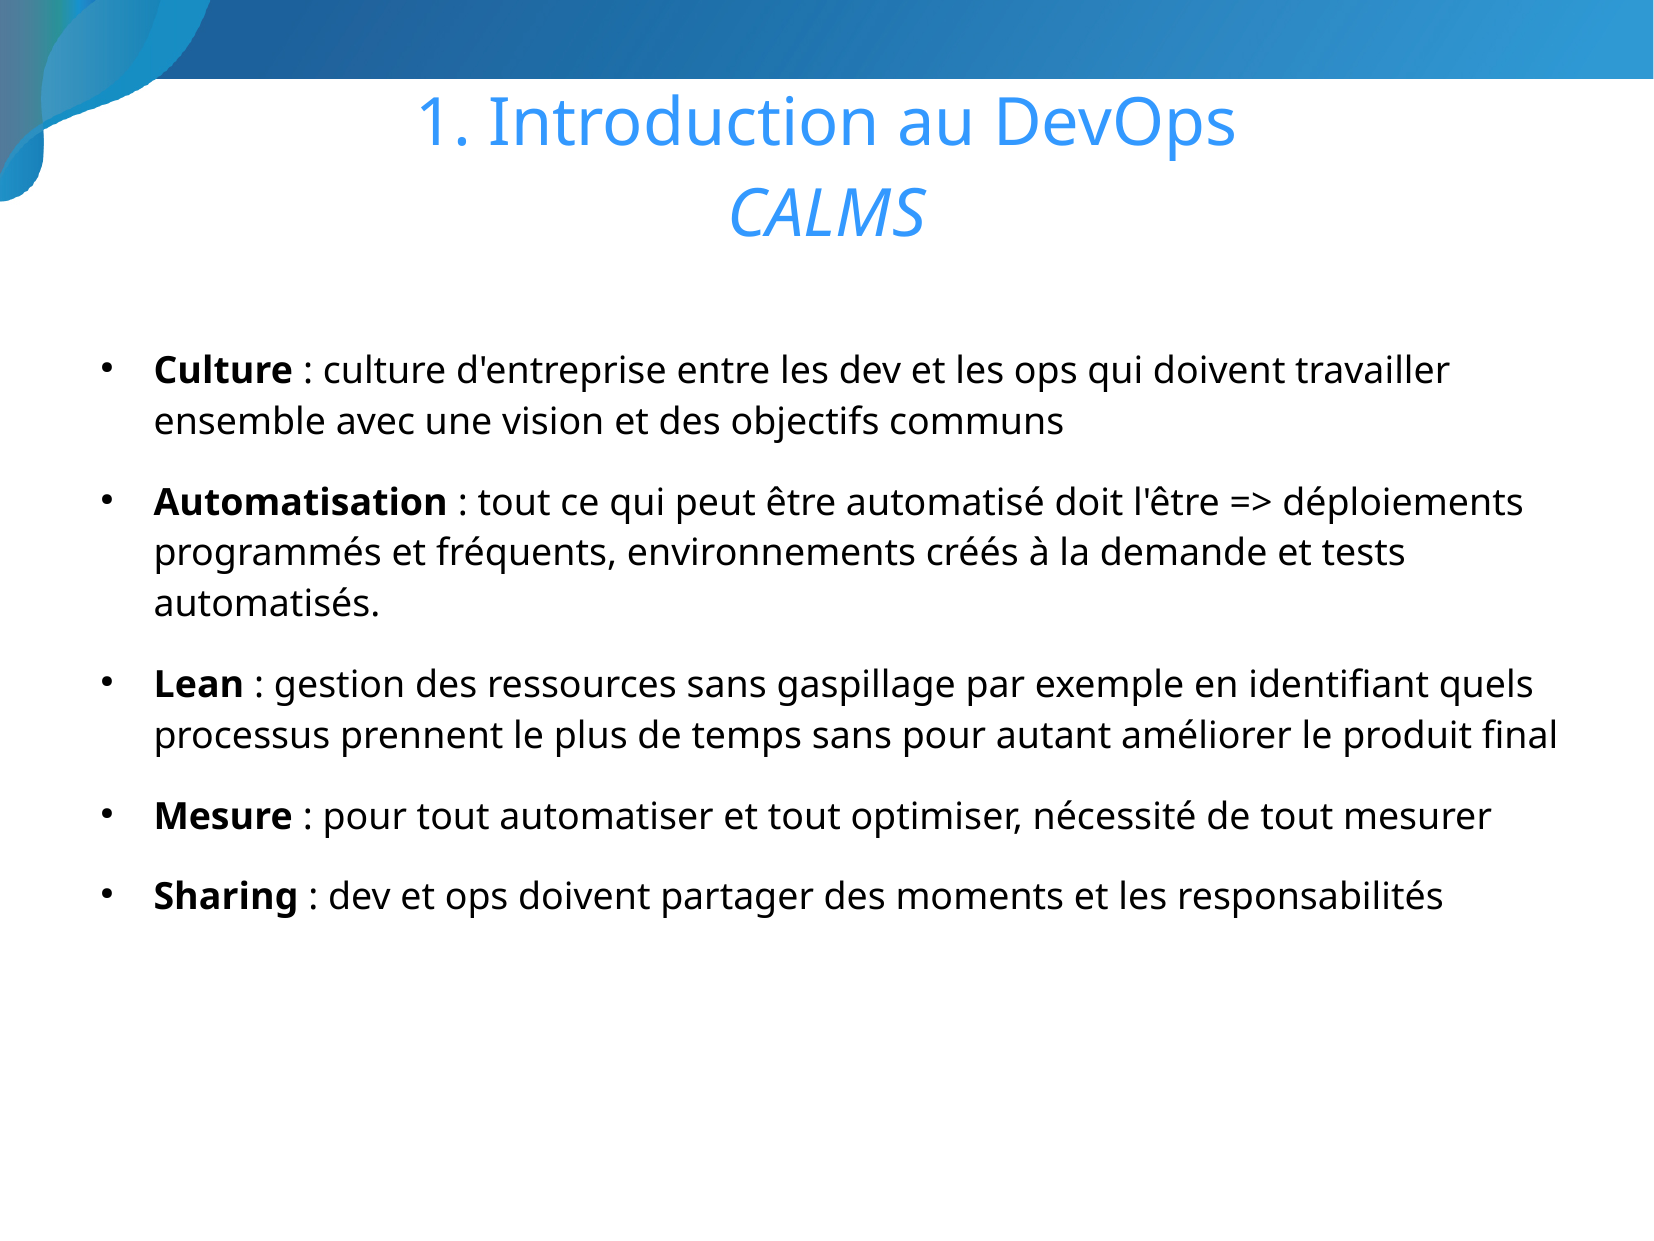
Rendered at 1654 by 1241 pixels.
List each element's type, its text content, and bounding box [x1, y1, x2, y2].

list Culture : culture d'entreprise entre les dev et les ops qui doivent travailler ensemble avec une vision et des objectifs communs Automatisation : tout ce qui peut être automatisé doit l'être => déploiements programmés et fréquents, environnements créés à la demande et tests automatisés. Lean : gestion des ressources sans gaspillage par exemple en identifiant quels processus prennent le plus de temps sans pour autant améliorer le produit final Mesure : pour tout automatiser et tout optimiser, nécessité de tout mesurer Sharing : dev et ops doivent partager des moments et les responsabilités [82, 343, 1571, 1063]
title 1. Introduction au DevOps CALMS [82, 61, 1571, 269]
picture [0, 0, 1654, 1241]
